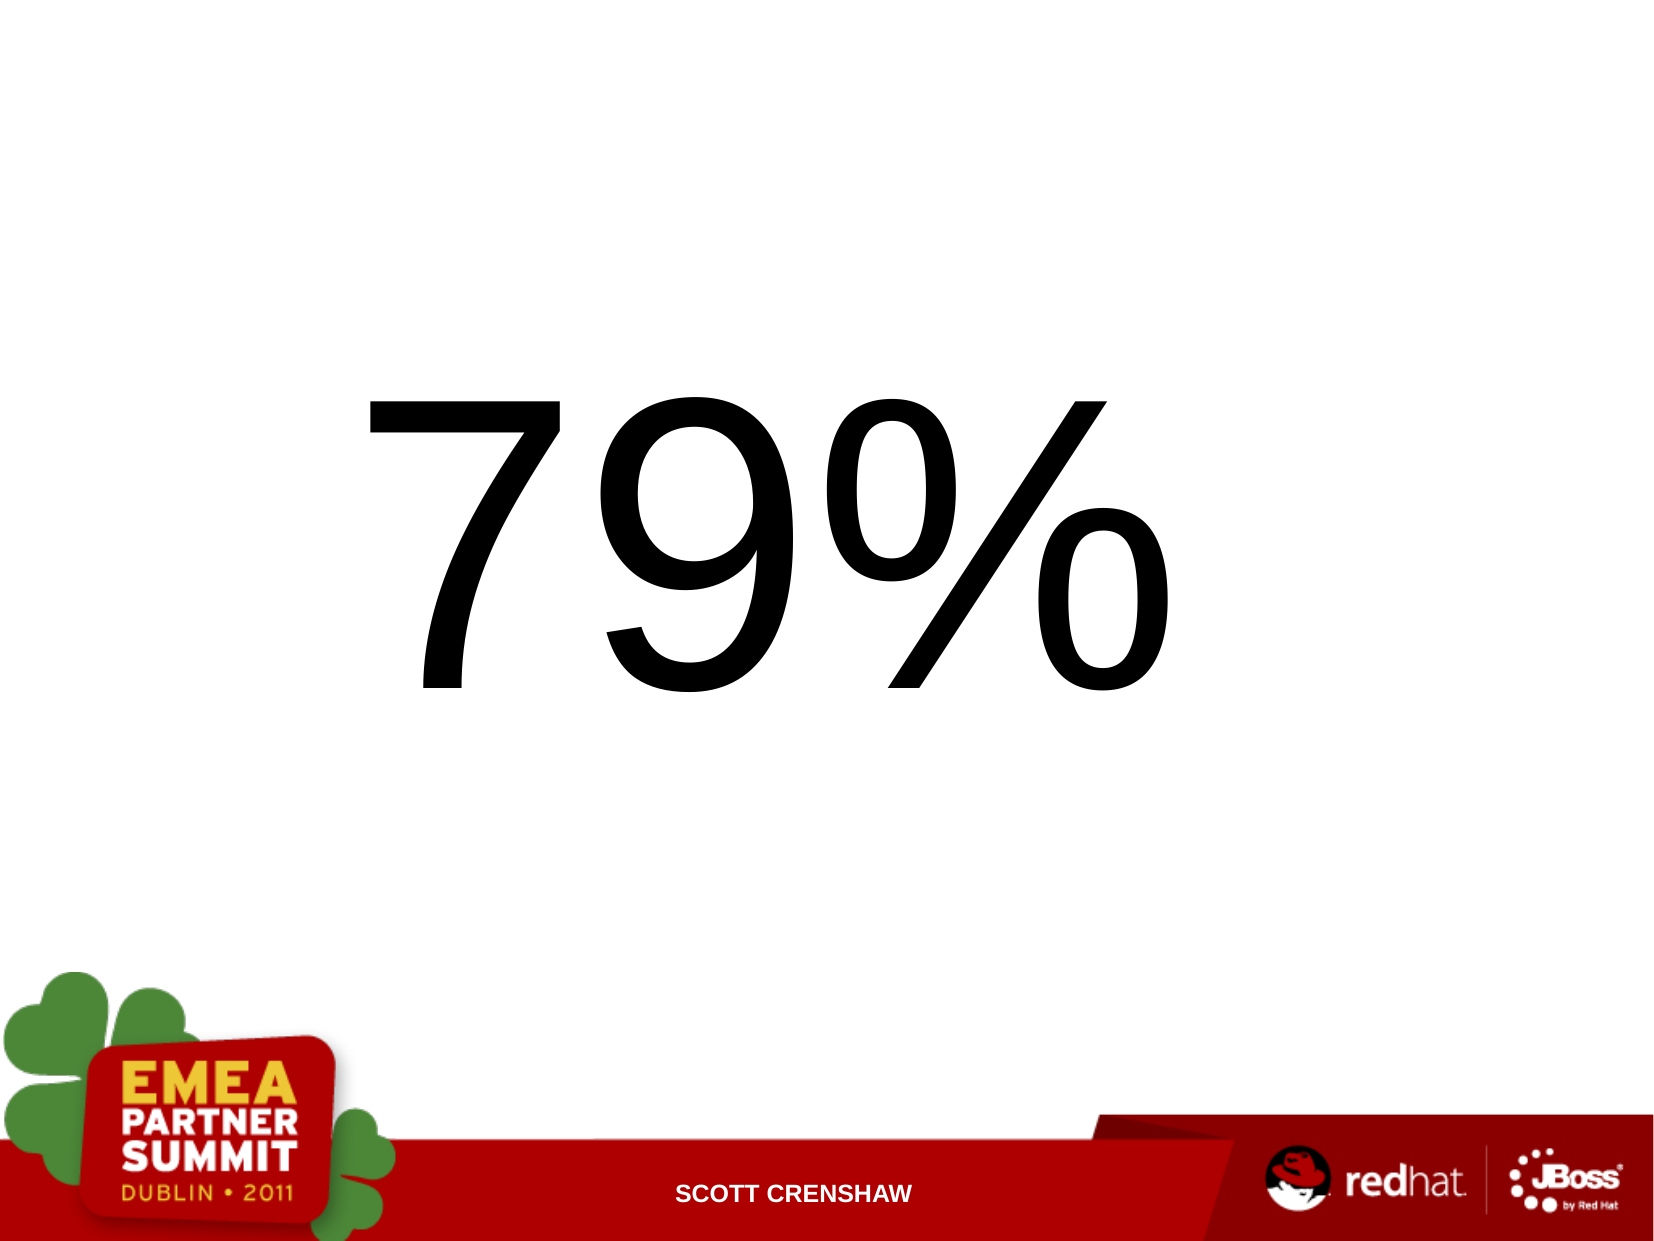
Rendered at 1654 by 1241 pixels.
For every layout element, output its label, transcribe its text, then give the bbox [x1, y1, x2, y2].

picture [0, 972, 1654, 1241]
text_box 79% [334, 304, 1411, 785]
